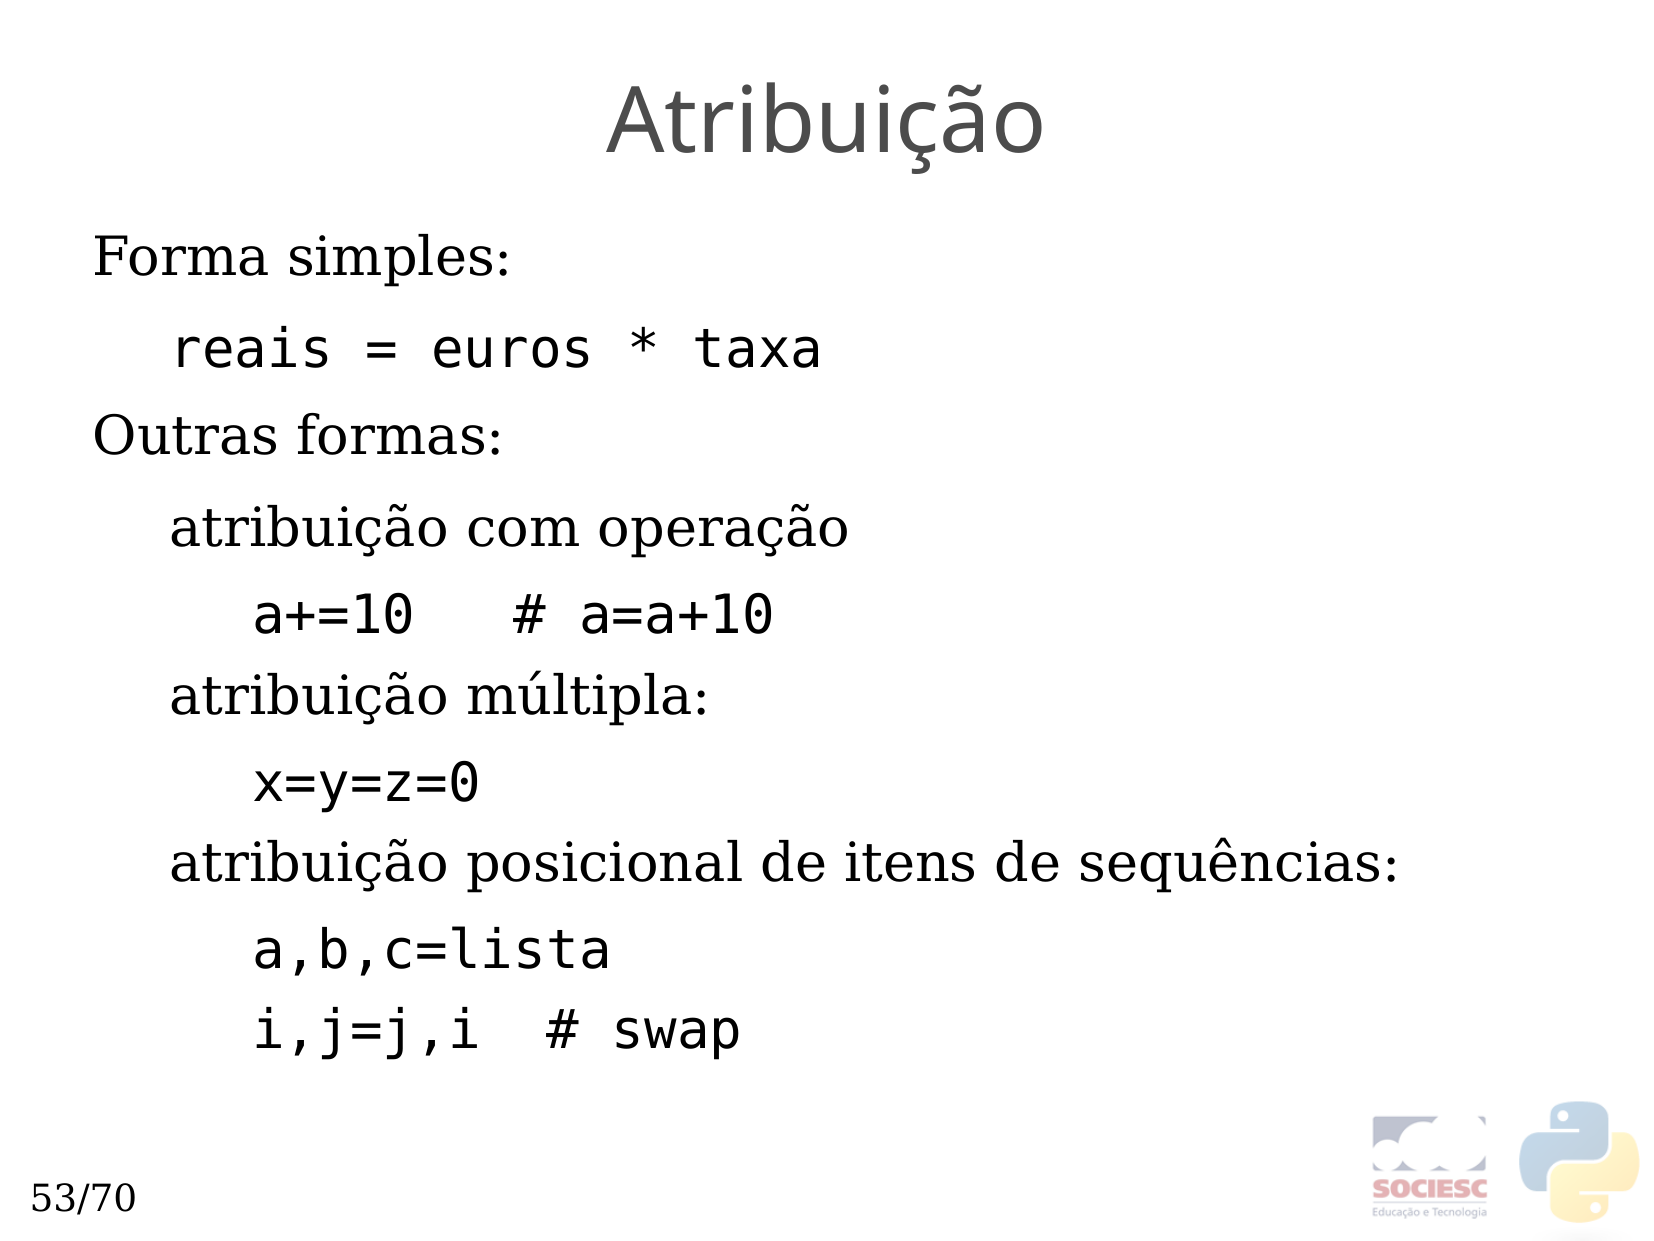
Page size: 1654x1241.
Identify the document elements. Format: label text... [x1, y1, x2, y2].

picture [1340, 1084, 1654, 1241]
title Atribuição [82, 13, 1571, 222]
list Forma simples: reais = euros * taxa Outras formas: atribuição com operação a+=10 # a=a+10 atribuição múltipla: x=y=z=0 atribuição posicional de itens de sequências: a,b,c=lista i,j=j,i # swap [75, 225, 1576, 1088]
